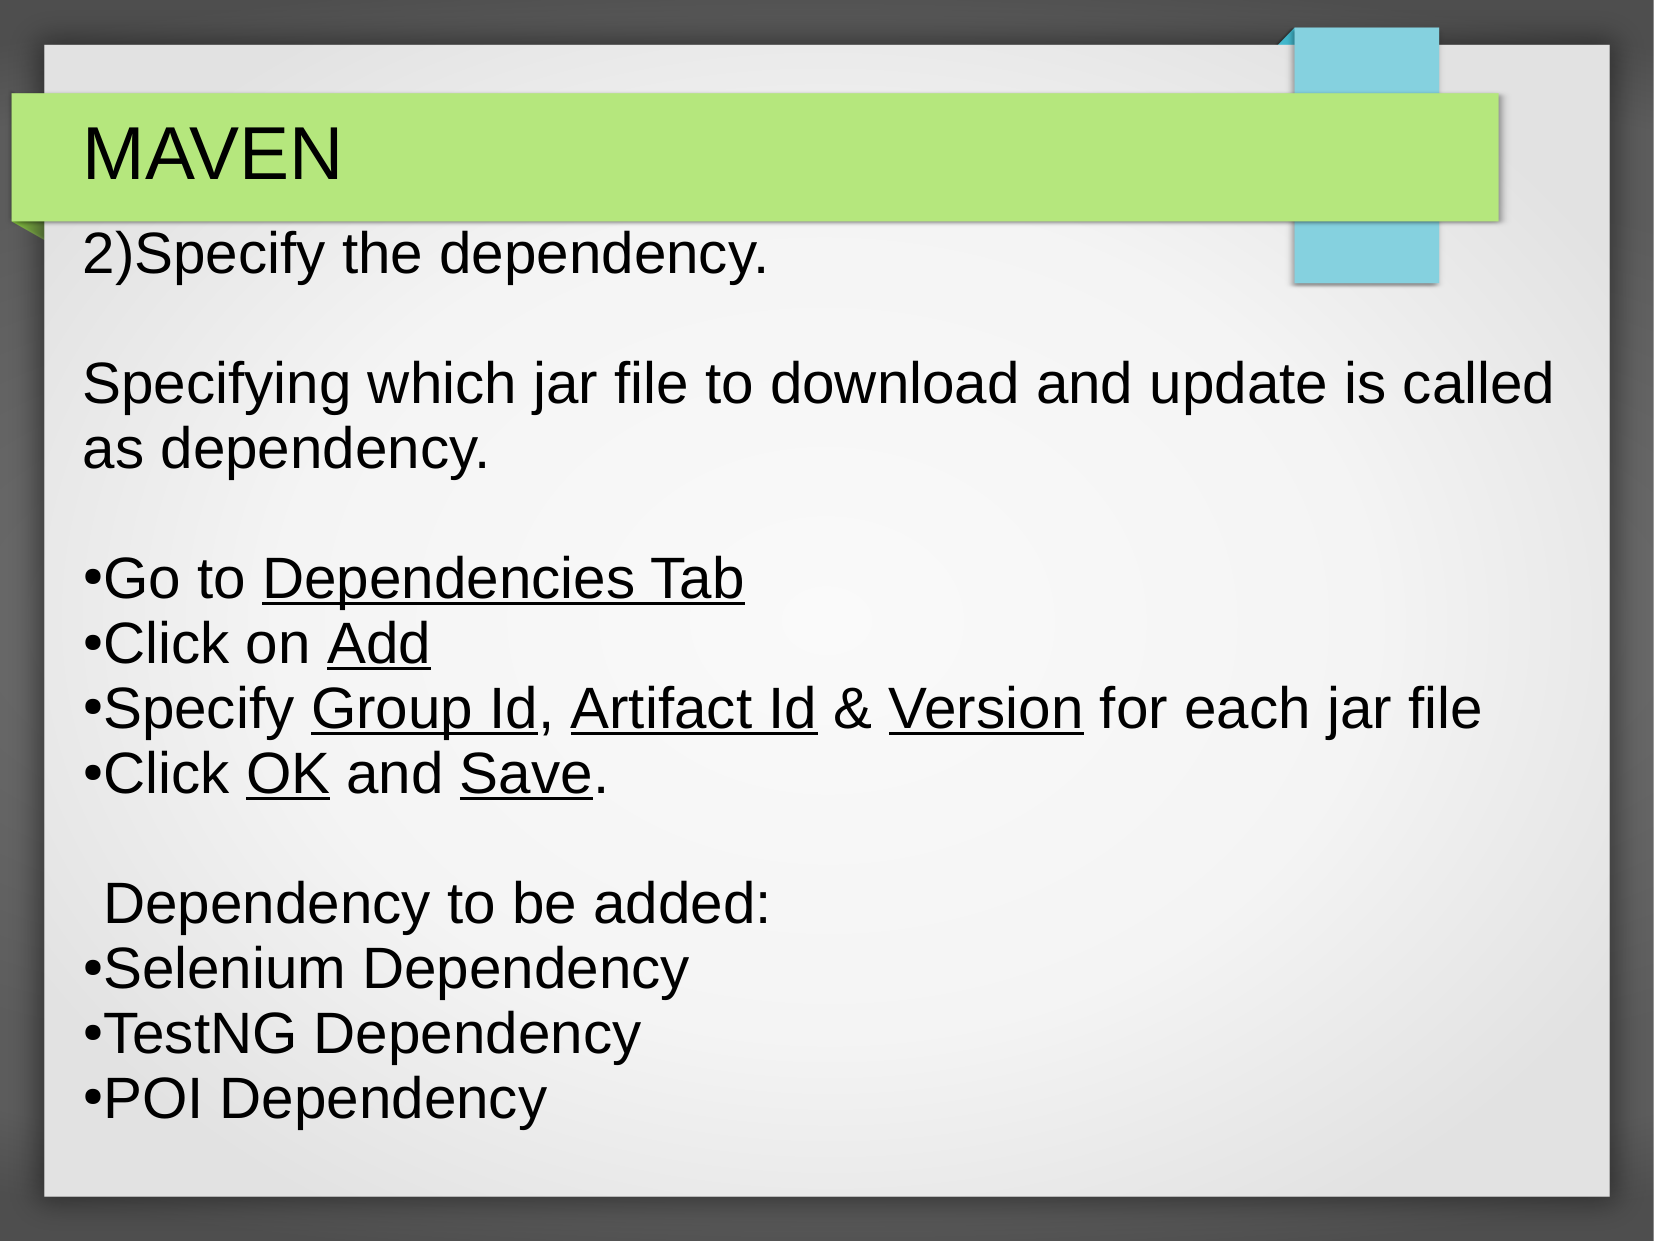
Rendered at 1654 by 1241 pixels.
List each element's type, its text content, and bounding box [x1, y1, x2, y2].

subtitle 2)Specify the dependency. Specifying which jar file to download and update is called as dependency. Go to Dependencies Tab Click on Add Specify Group Id, Artifact Id & Version for each jar file Click OK and Save. Dependency to be added: Selenium Dependency TestNG Dependency POI Dependency [82, 220, 1571, 1197]
title MAVEN [82, 94, 1264, 213]
picture [0, 0, 1654, 1241]
